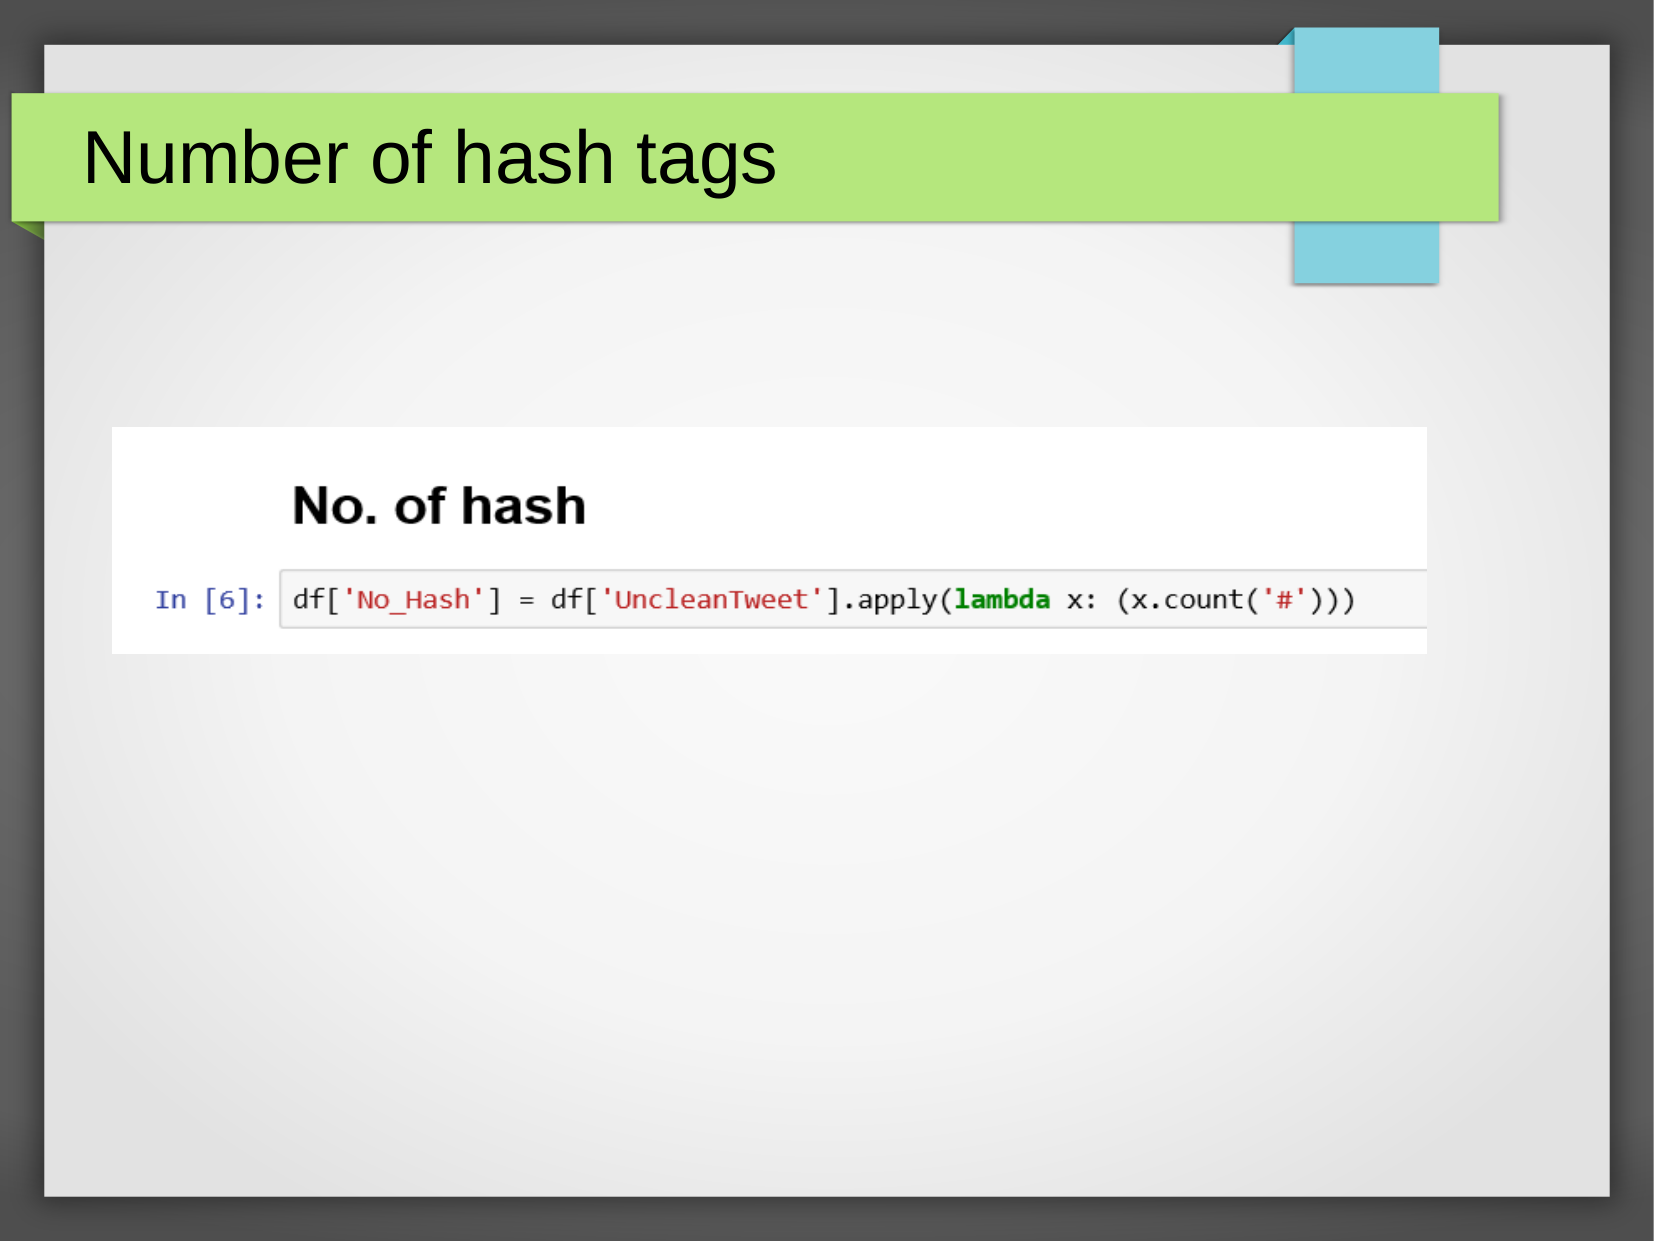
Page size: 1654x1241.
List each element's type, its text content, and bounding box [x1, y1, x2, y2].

title Number of hash tags [82, 94, 1264, 213]
picture [112, 427, 1427, 654]
